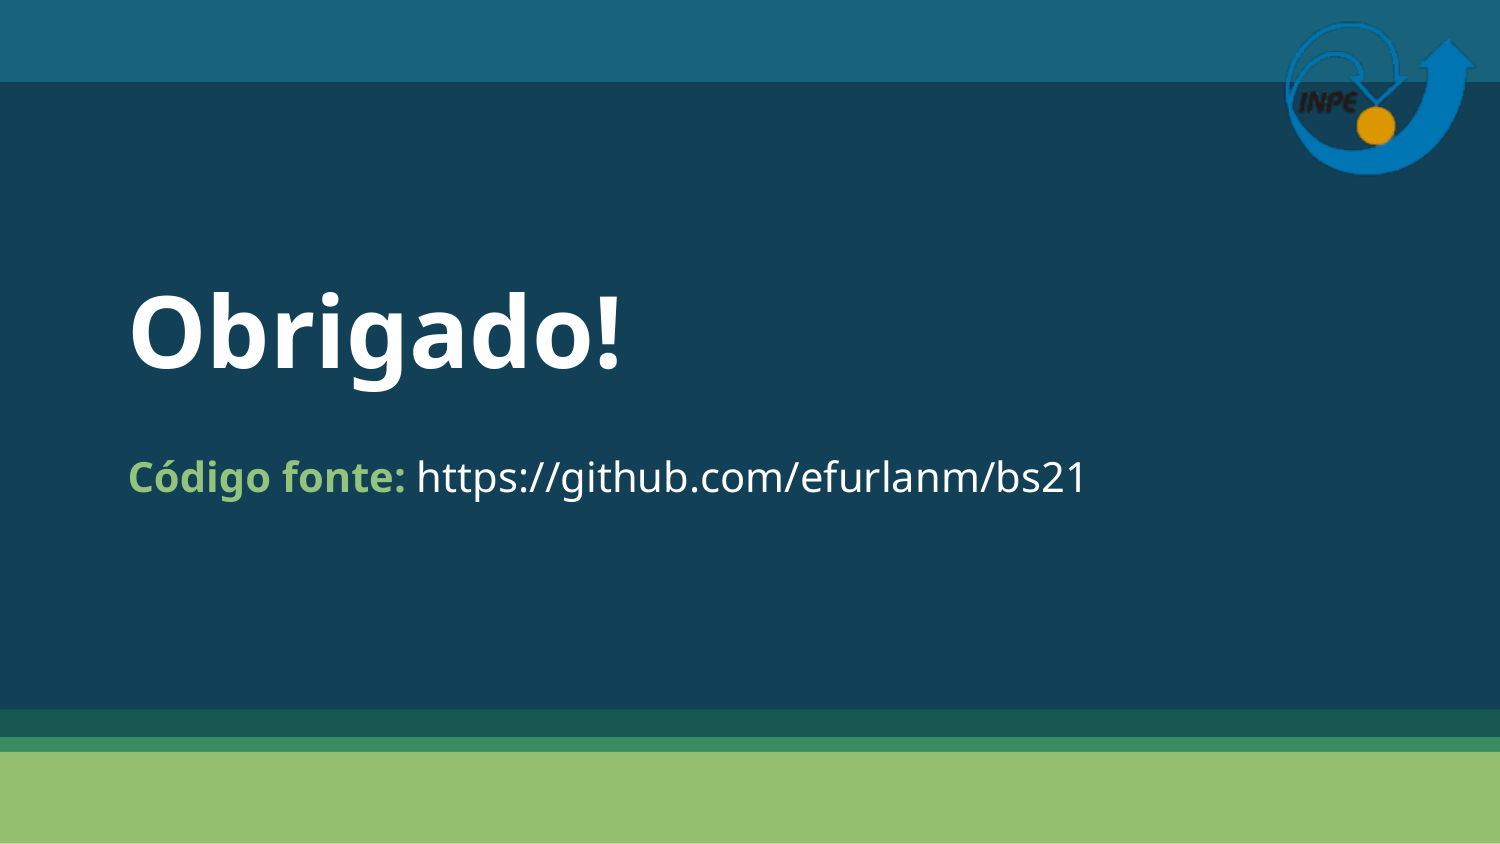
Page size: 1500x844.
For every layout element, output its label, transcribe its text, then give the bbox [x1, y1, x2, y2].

picture [1281, 17, 1483, 183]
subtitle Obrigado! Código fonte: https://github.com/efurlanm/bs21 [112, 111, 1406, 708]
